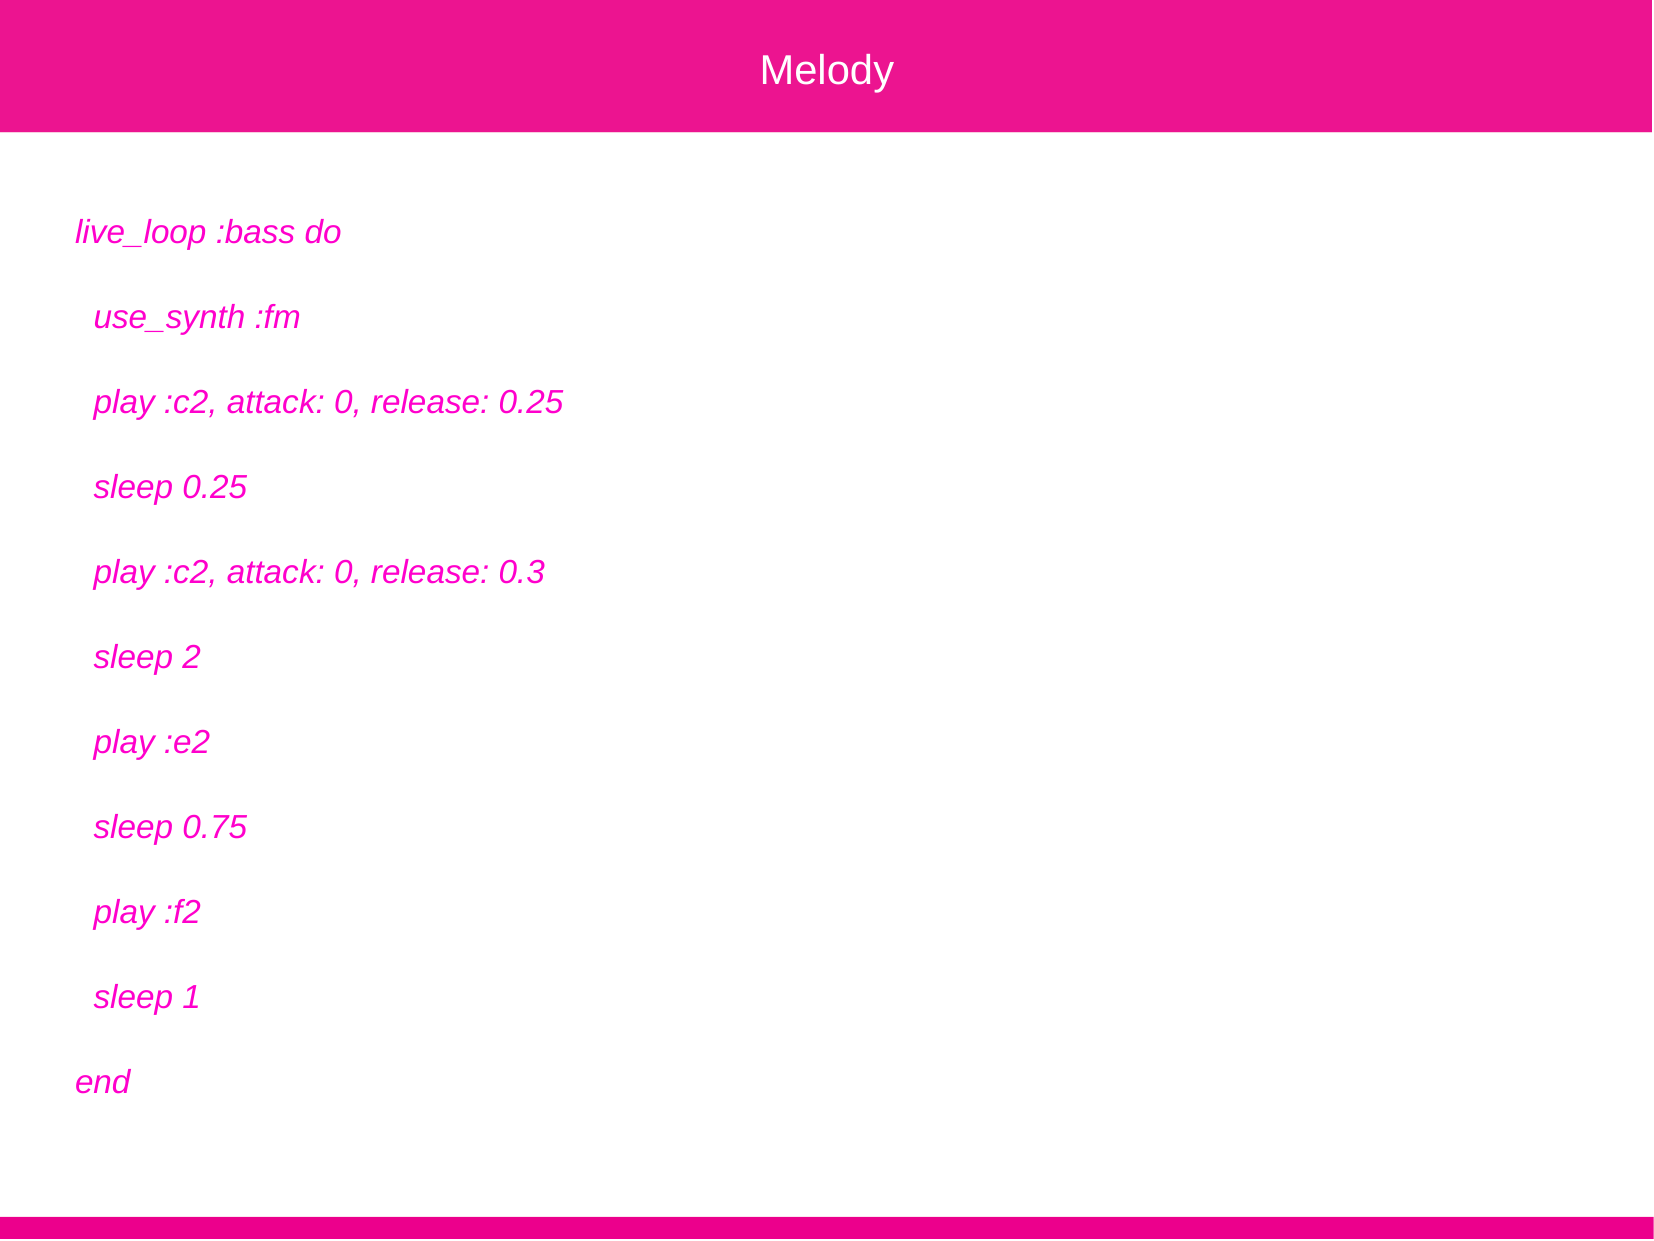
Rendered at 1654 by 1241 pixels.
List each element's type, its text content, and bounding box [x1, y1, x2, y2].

list live_loop :bass do use_synth :fm play :c2, attack: 0, release: 0.25 sleep 0.25 play :c2, attack: 0, release: 0.3 sleep 2 play :e2 sleep 0.75 play :f2 sleep 1 end [75, 195, 1606, 1201]
picture [0, 0, 1654, 1241]
title Melody [82, 46, 1572, 94]
